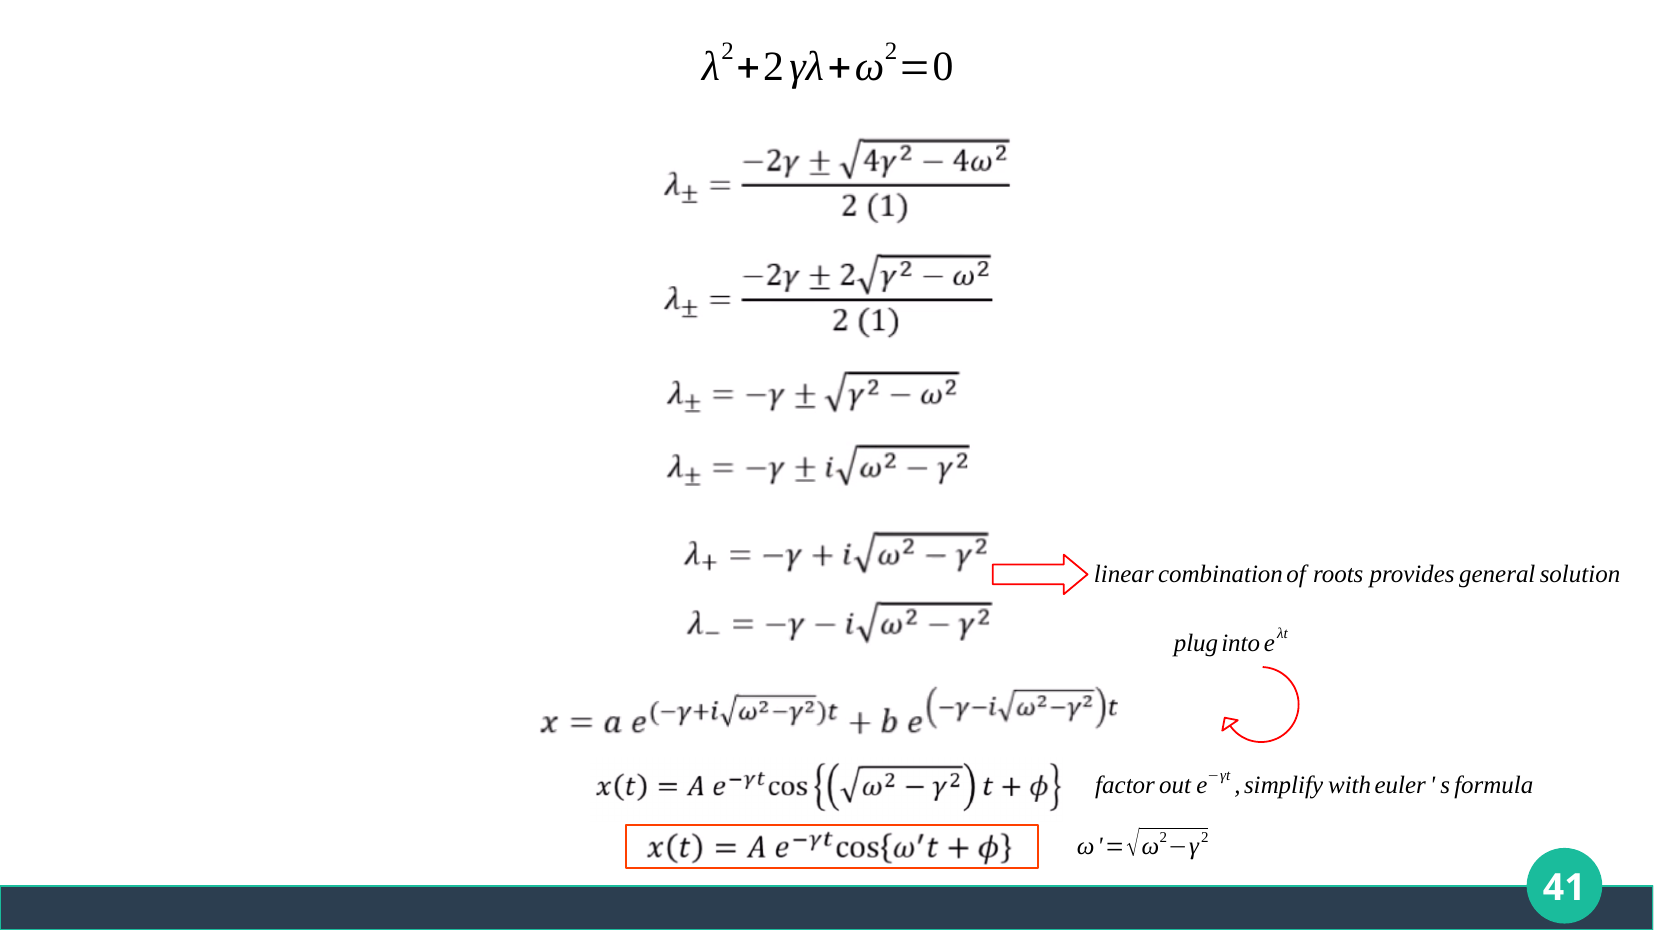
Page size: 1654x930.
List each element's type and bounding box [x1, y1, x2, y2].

text_box [992, 554, 1088, 595]
text_box [625, 824, 1039, 869]
picture [528, 674, 1125, 823]
chart [1093, 560, 1621, 589]
chart [1170, 625, 1289, 657]
picture [623, 122, 1030, 652]
chart [1094, 767, 1535, 801]
chart [698, 36, 955, 89]
text_box [1222, 667, 1299, 743]
chart [1076, 826, 1209, 861]
